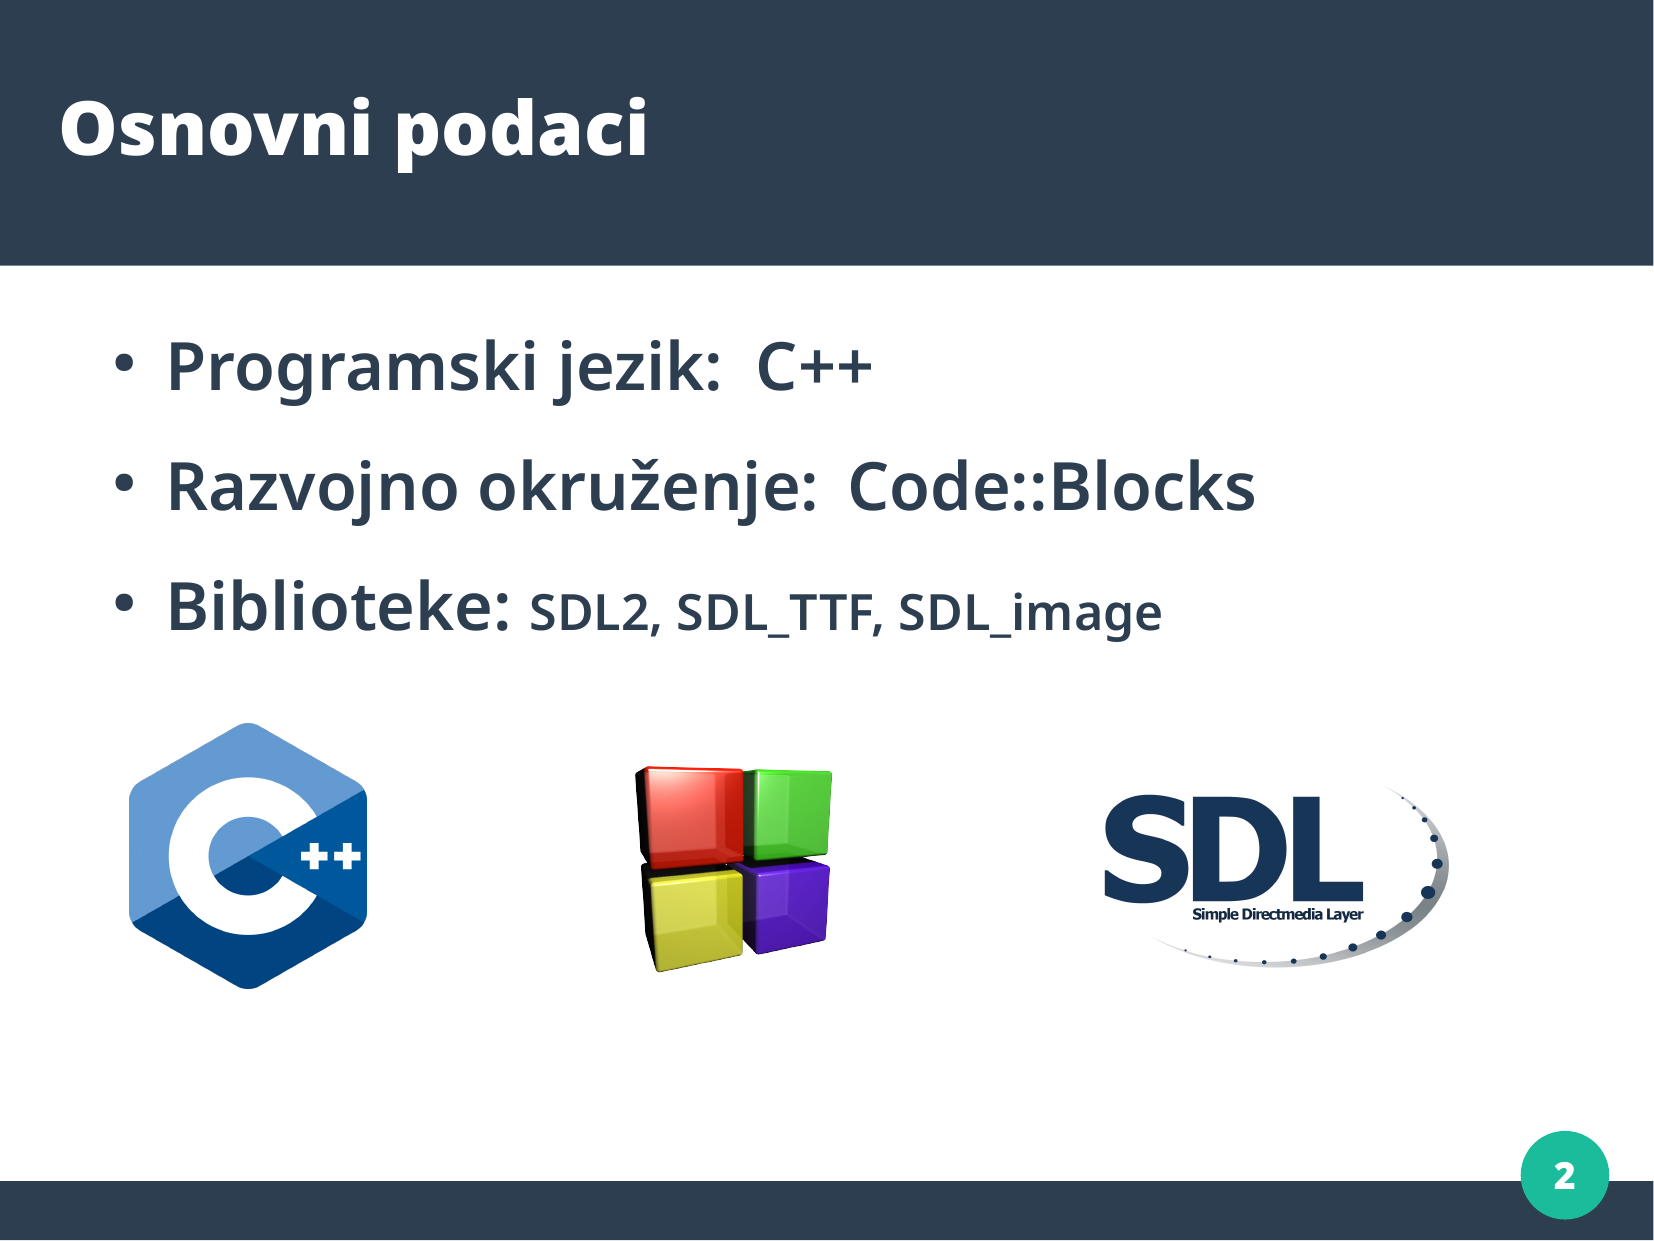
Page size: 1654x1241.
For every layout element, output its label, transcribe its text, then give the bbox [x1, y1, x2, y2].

list Programski jezik: C++ Razvojno okruženje: Code::Blocks Biblioteke: SDL2, SDL_TTF, SDL_image [94, 318, 1630, 1146]
title Osnovni podaci [59, 47, 1595, 205]
picture [129, 723, 367, 990]
picture [1074, 726, 1477, 1028]
picture [593, 744, 886, 978]
